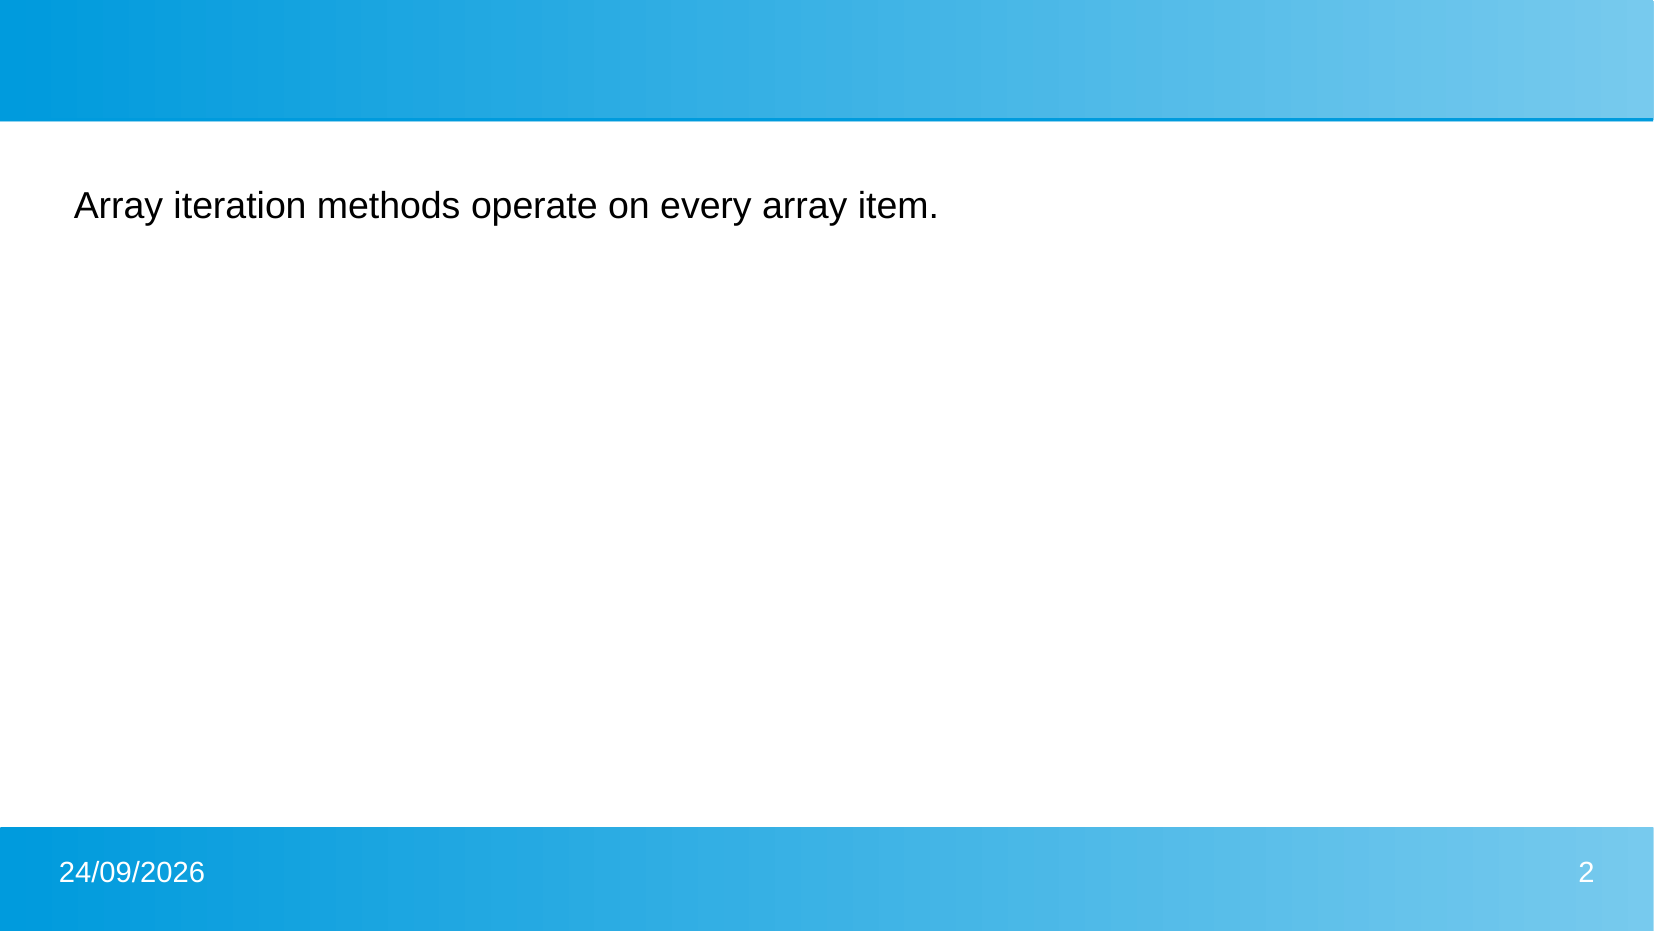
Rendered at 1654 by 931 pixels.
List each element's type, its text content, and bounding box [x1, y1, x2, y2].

text_box Array iteration methods operate on every array item. [59, 177, 1595, 234]
